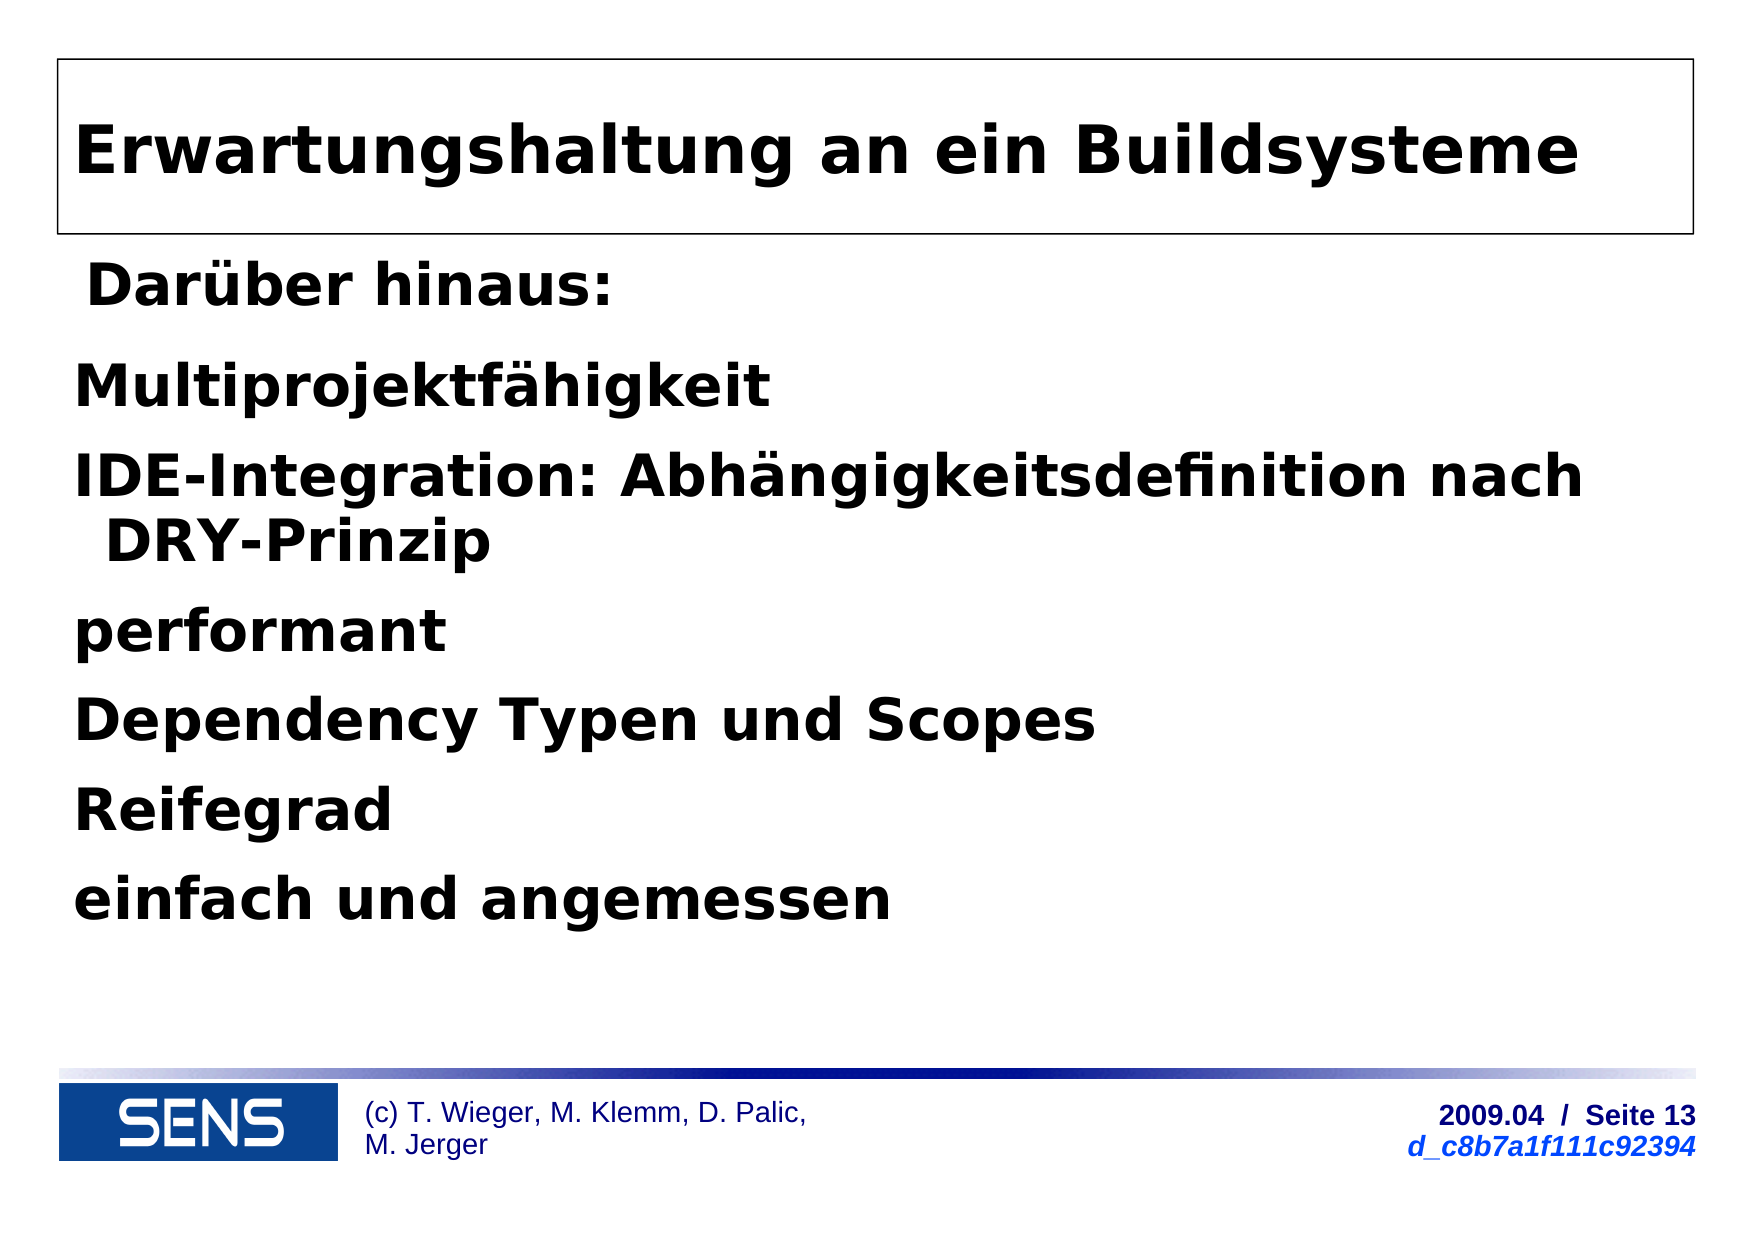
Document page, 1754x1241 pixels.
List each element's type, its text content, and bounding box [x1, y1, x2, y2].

picture [59, 1068, 1696, 1079]
list Darüber hinaus: Multiprojektfähigkeit IDE-Integration: Abhängigkeitsdefinition nach DRY-Prinzip performant Dependency Typen und Scopes Reifegrad einfach und angemessen [73, 250, 1696, 1017]
picture [59, 1083, 338, 1161]
title Erwartungshaltung an ein Buildsysteme [73, 61, 1693, 241]
